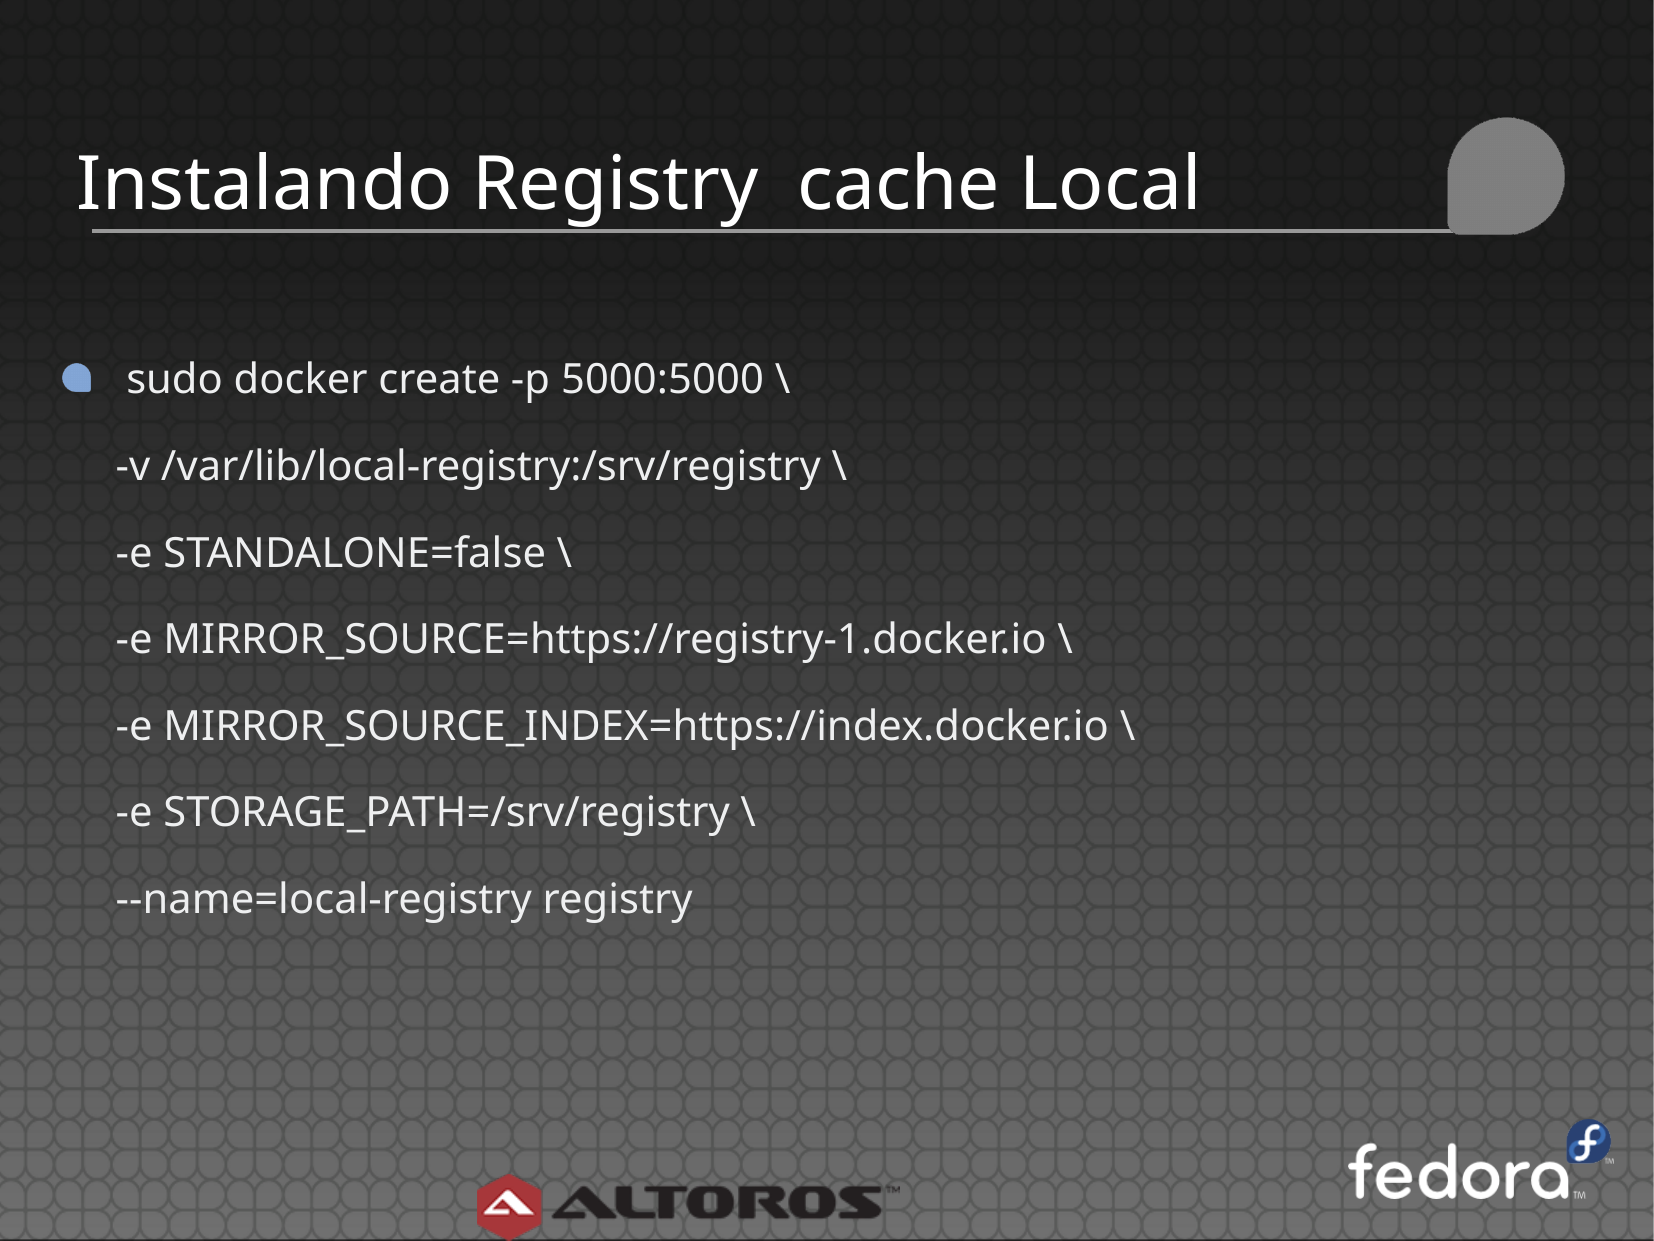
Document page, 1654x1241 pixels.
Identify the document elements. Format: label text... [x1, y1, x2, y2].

picture [0, 0, 1654, 1241]
title Instalando Registry cache Local [76, 112, 1566, 249]
list sudo docker create -p 5000:5000 \ -v /var/lib/local-registry:/srv/registry \ -e STANDALONE=false \ -e MIRROR_SOURCE=https://registry-1.docker.io \ -e MIRROR_SOURCE_INDEX=https://index.docker.io \ -e STORAGE_PATH=/srv/registry \ --name=local-registry registry [44, 182, 1533, 1148]
